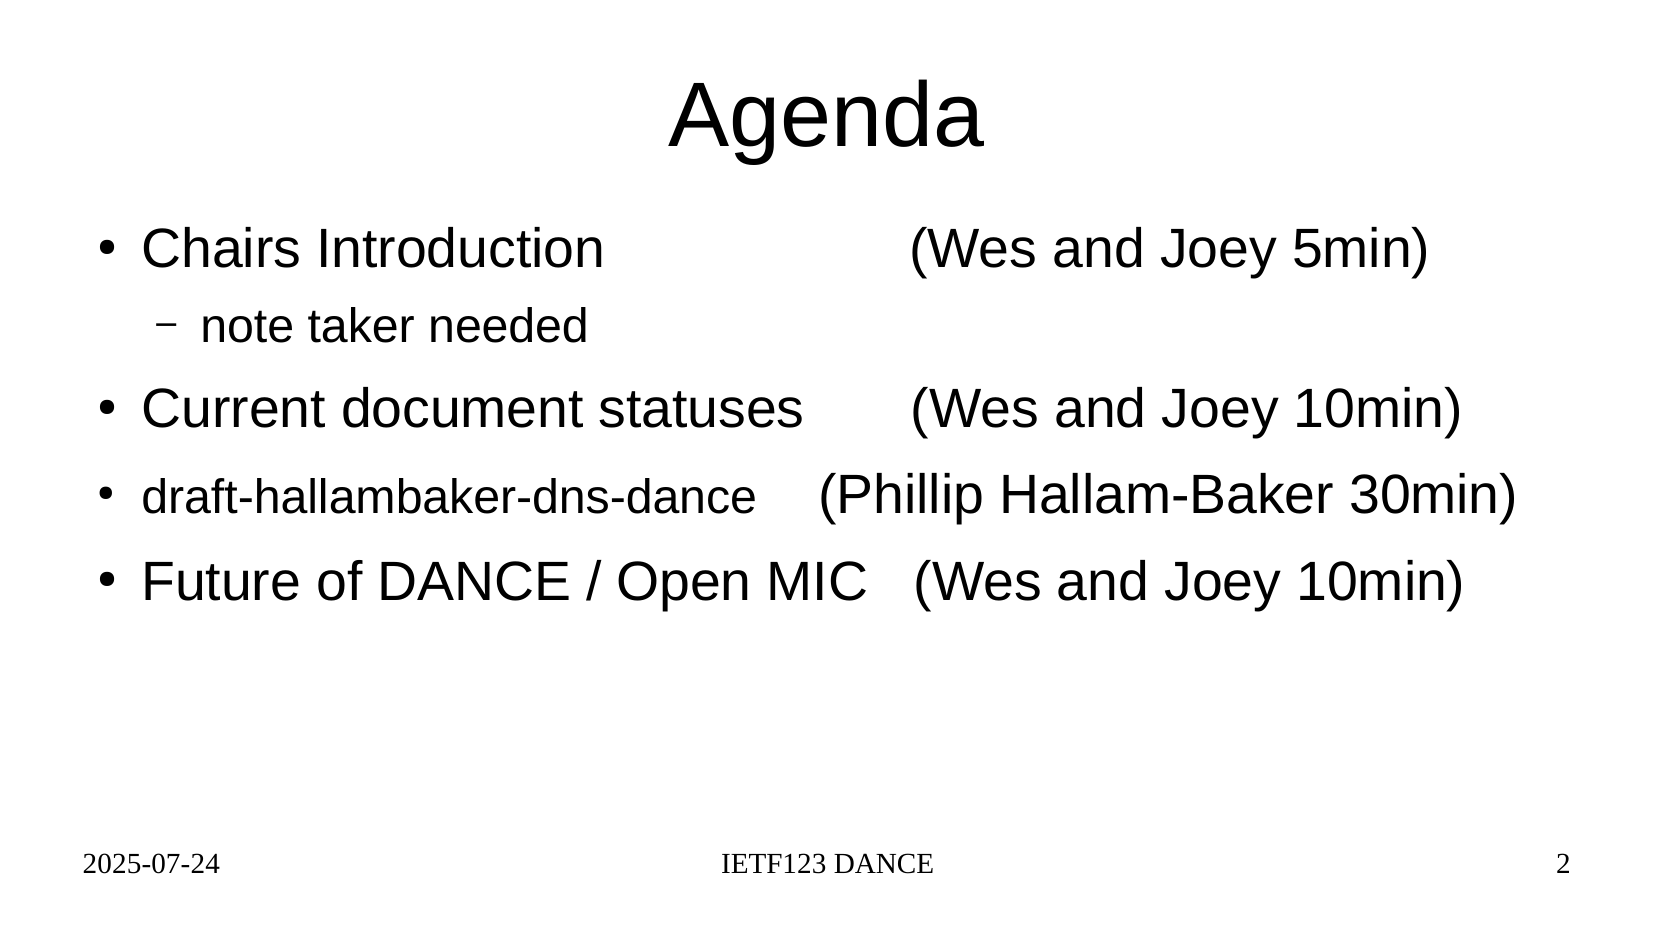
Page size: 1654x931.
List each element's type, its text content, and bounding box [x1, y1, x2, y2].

title Agenda [82, 37, 1571, 193]
list Chairs Introduction (Wes and Joey 5min) note taker needed Current document statuses (Wes and Joey 10min) draft-hallambaker-dns-dance (Phillip Hallam-Baker 30min) Future of DANCE / Open MIC (Wes and Joey 10min) [82, 217, 1571, 758]
